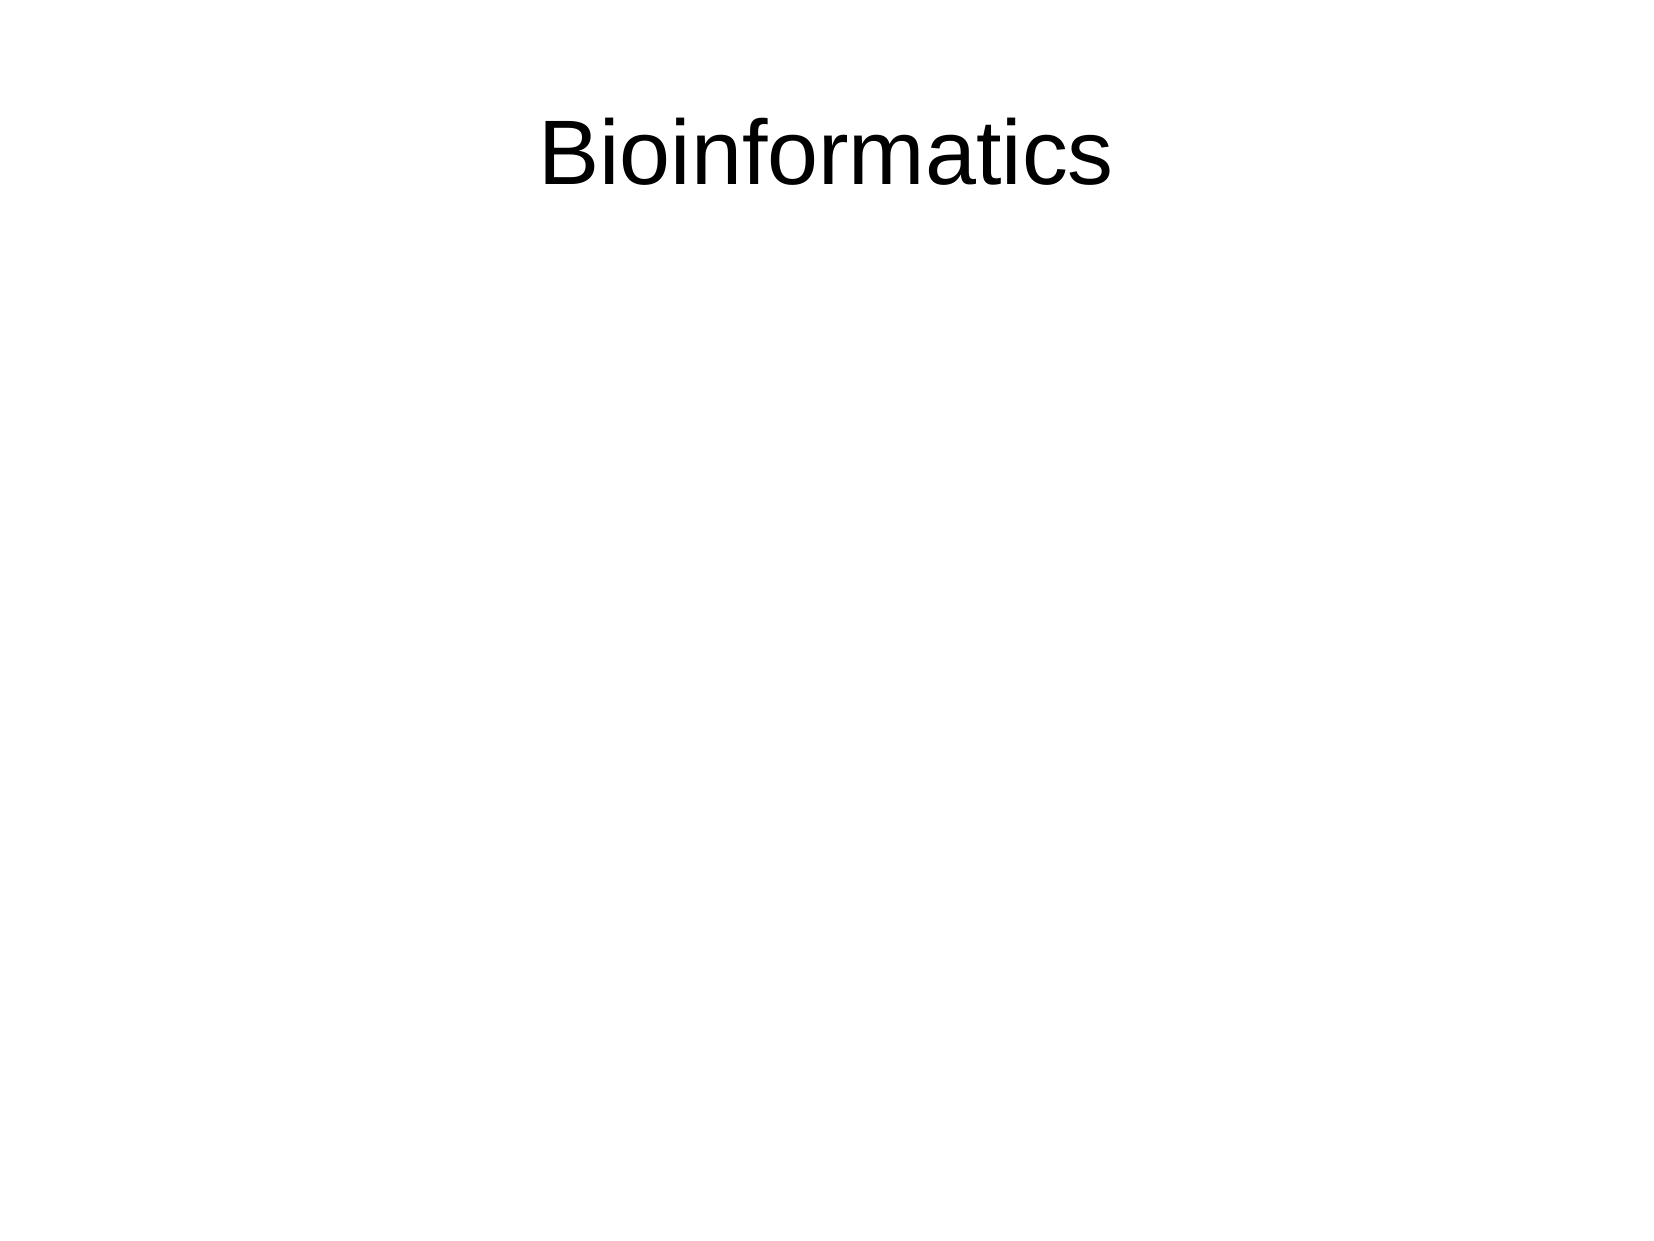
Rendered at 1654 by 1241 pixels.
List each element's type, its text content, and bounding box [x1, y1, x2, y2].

title Bioinformatics [82, 49, 1571, 257]
